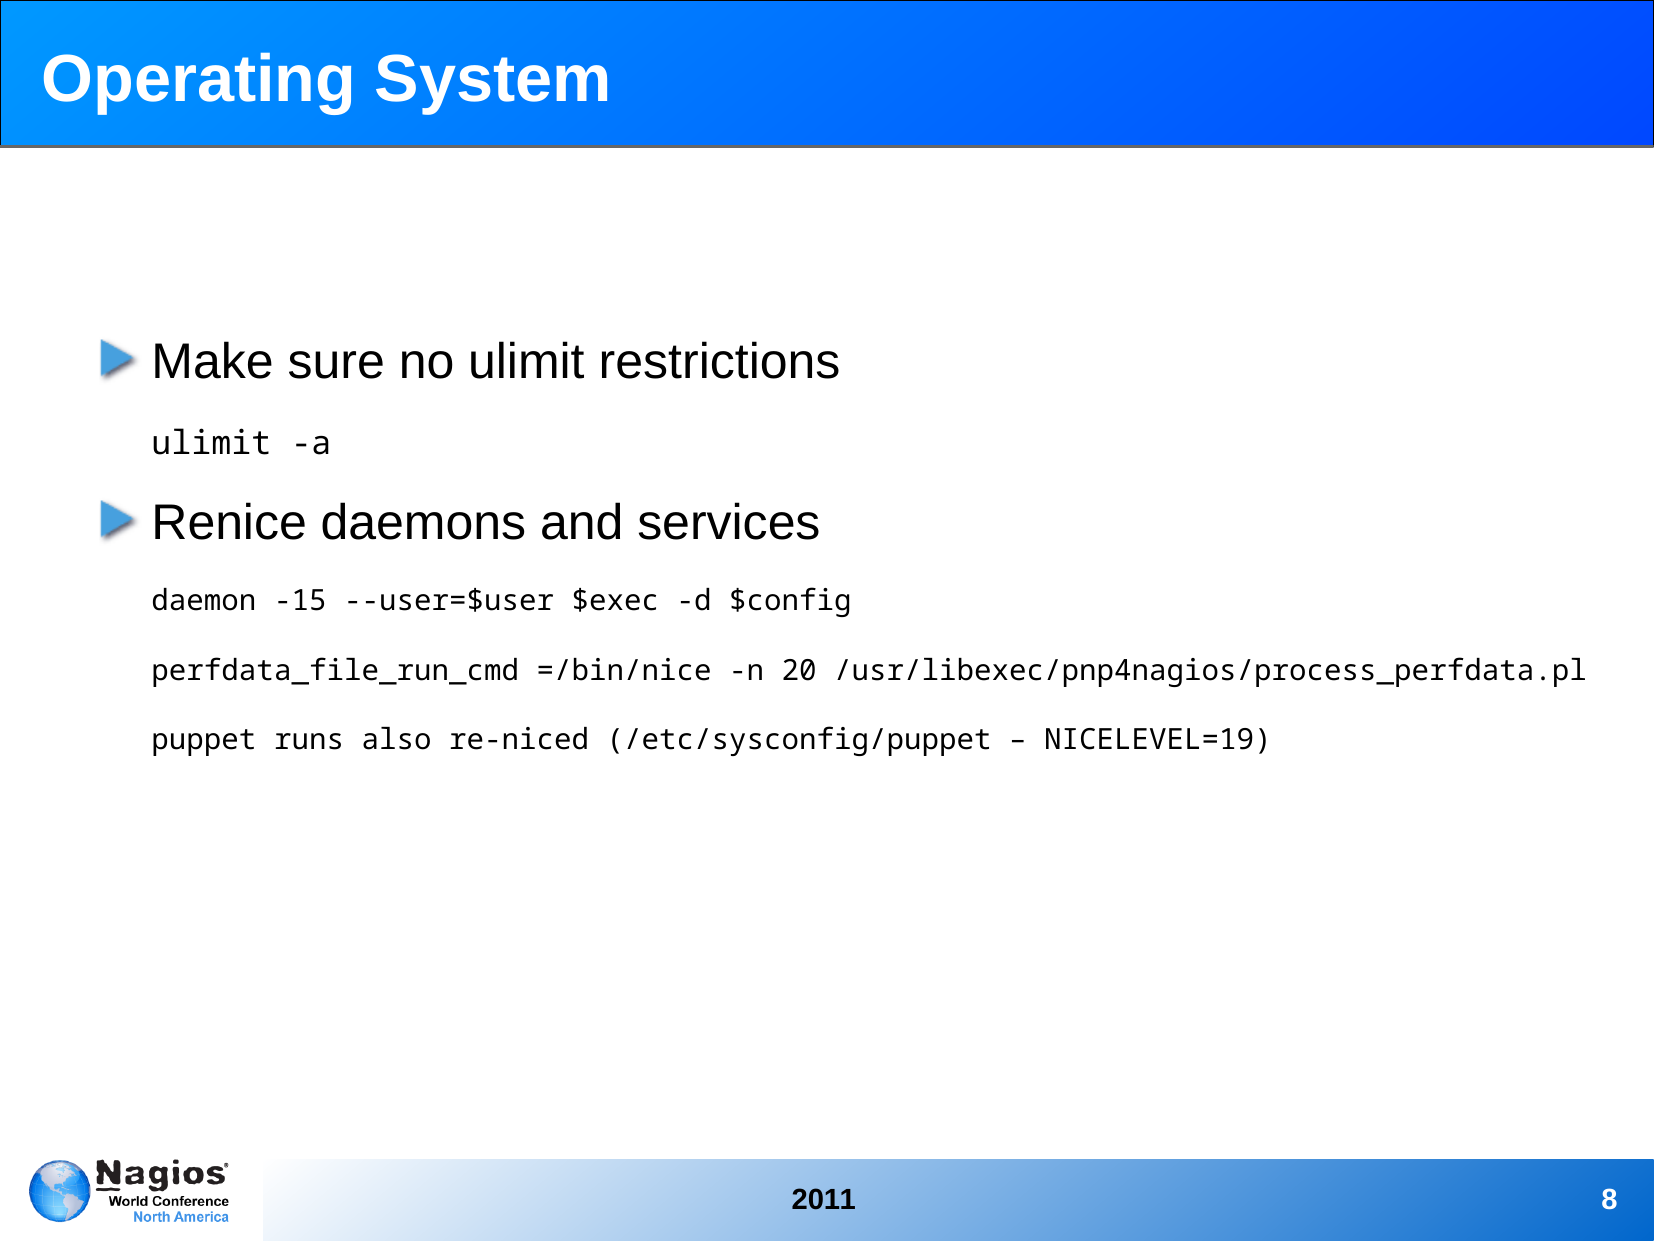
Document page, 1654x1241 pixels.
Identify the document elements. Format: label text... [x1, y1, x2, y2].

picture [29, 1159, 229, 1235]
title Operating System [41, 29, 1248, 127]
list Make sure no ulimit restrictions ulimit -a Renice daemons and services daemon -15 --user=$user $exec -d $config perfdata_file_run_cmd =/bin/nice -n 20 /usr/libexec/pnp4nagios/process_perfdata.pl puppet runs also re-niced (/etc/sysconfig/puppet – NICELEVEL=19) [80, 253, 1608, 1072]
